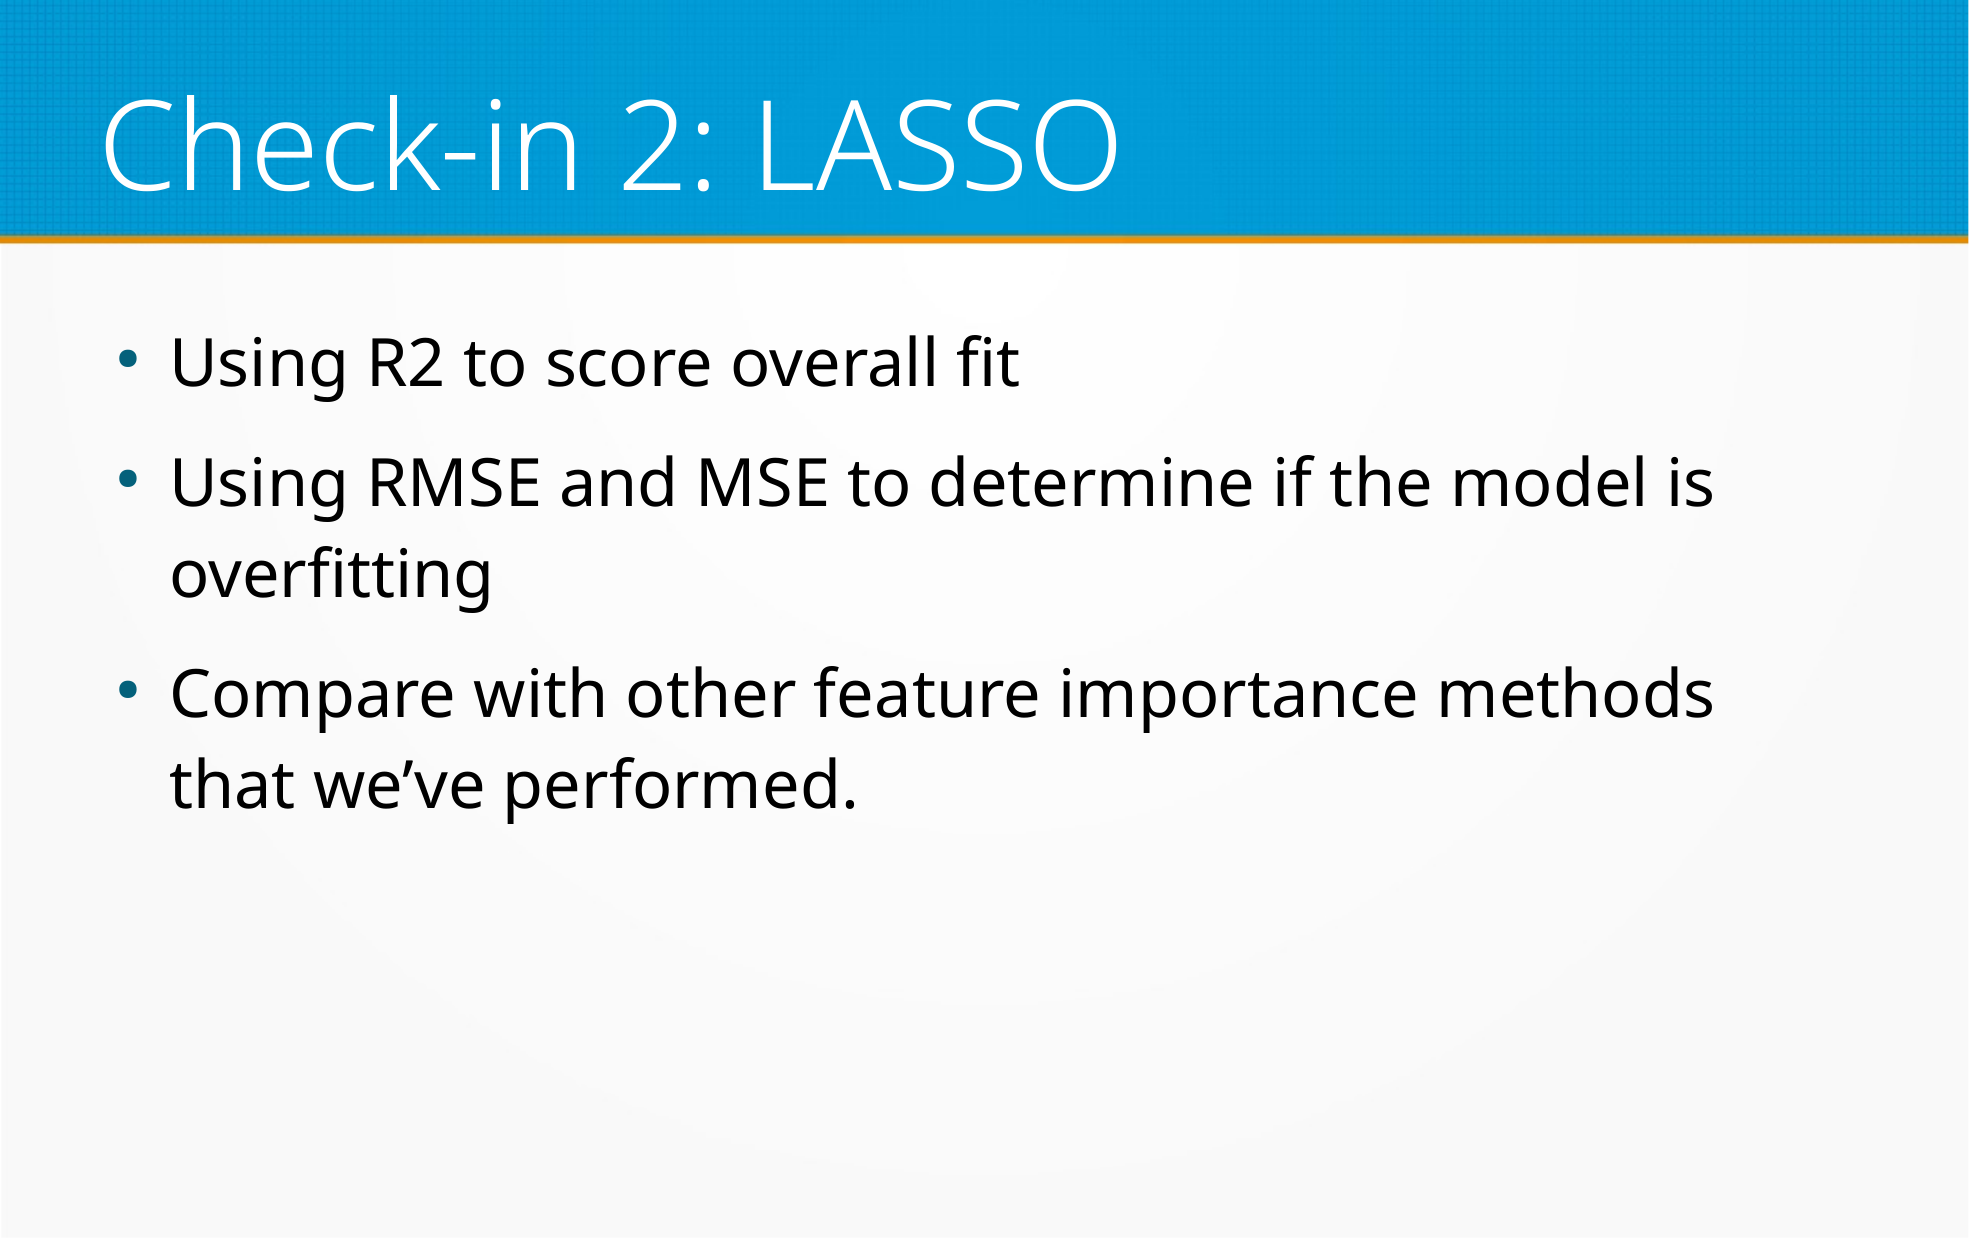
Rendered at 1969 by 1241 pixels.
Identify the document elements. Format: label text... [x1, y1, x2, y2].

picture [0, 233, 1969, 1241]
title Check-in 2: LASSO [98, 19, 1870, 227]
list Using R2 to score overall fit Using RMSE and MSE to determine if the model is overfitting Compare with other feature importance methods that we’ve performed. [98, 315, 1861, 1081]
